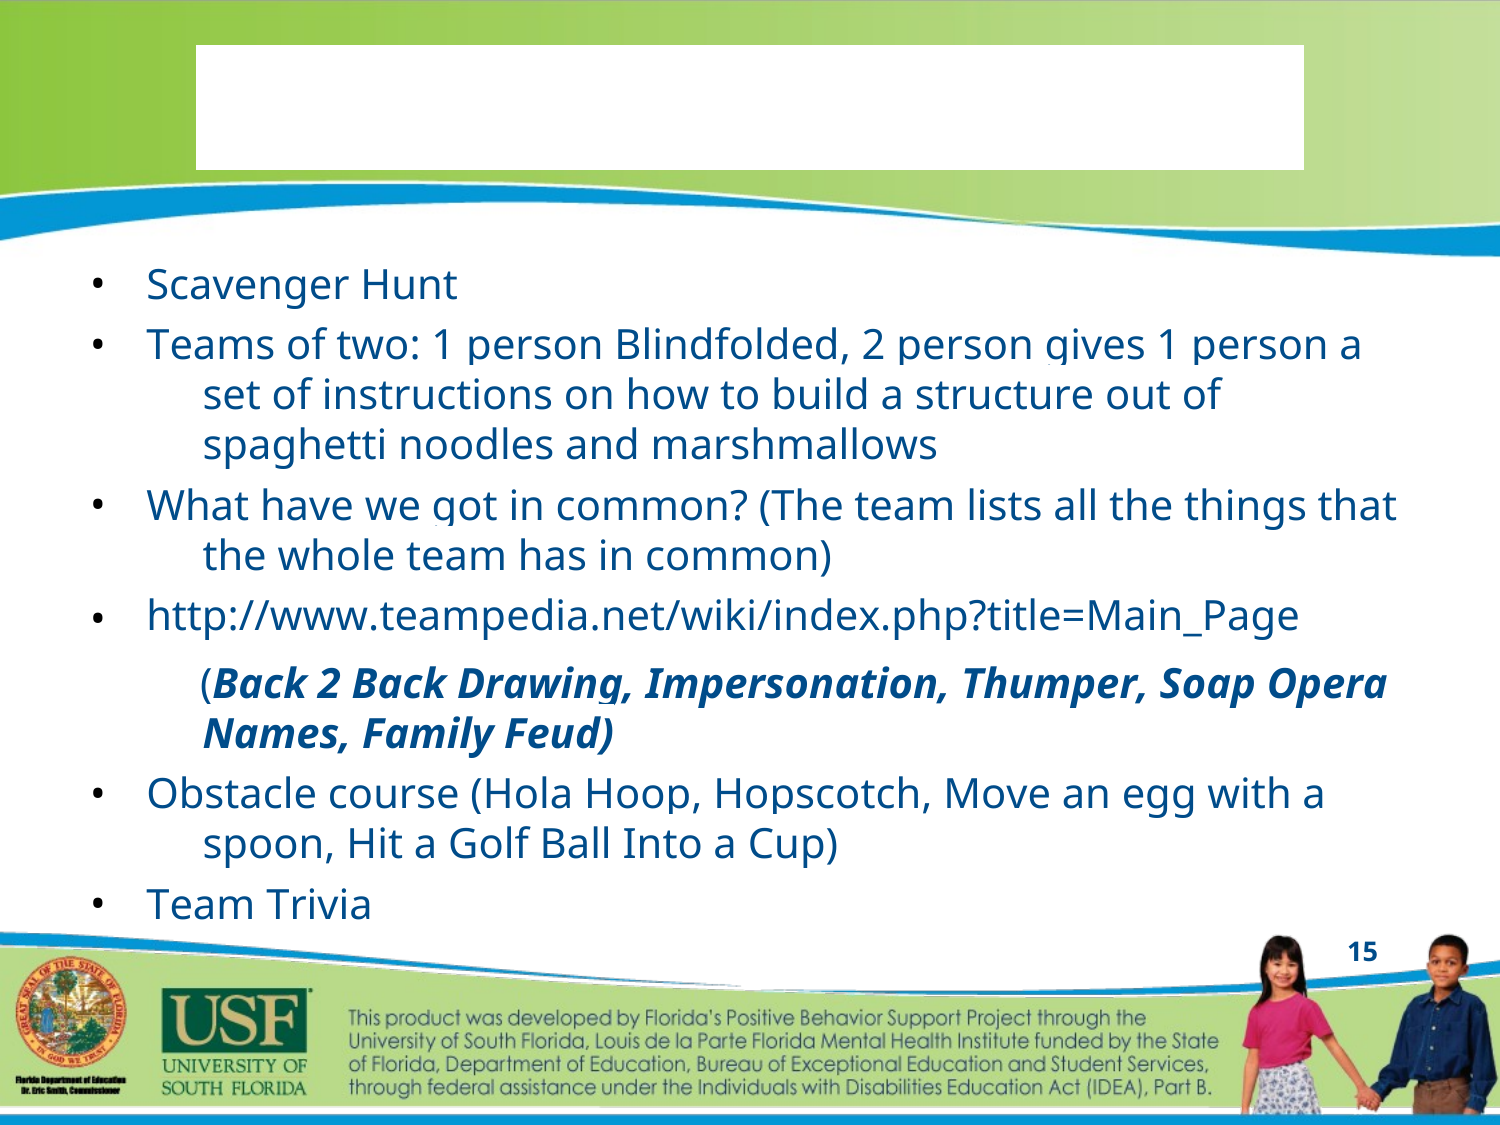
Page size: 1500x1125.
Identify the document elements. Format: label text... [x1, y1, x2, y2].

picture [0, 928, 75, 935]
picture [0, 0, 1500, 258]
picture [0, 928, 1500, 1116]
title Team Building Activities [75, 24, 1426, 188]
list Scavenger Hunt Teams of two: 1 person Blindfolded, 2 person gives 1 person a set of instructions on how to build a structure out of spaghetti noodles and marshmallows What have we got in common? (The team lists all the things that the whole team has in common) http://www.teampedia.net/wiki/index.php?title=Main_Page (Back 2 Back Drawing, Impersonation, Thumper, Soap Opera Names, Family Feud) Obstacle course (Hola Hoop, Hopscotch, Move an egg with a spoon, Hit a Golf Ball Into a Cup) Team Trivia [75, 249, 1426, 950]
picture [1426, 254, 1500, 258]
